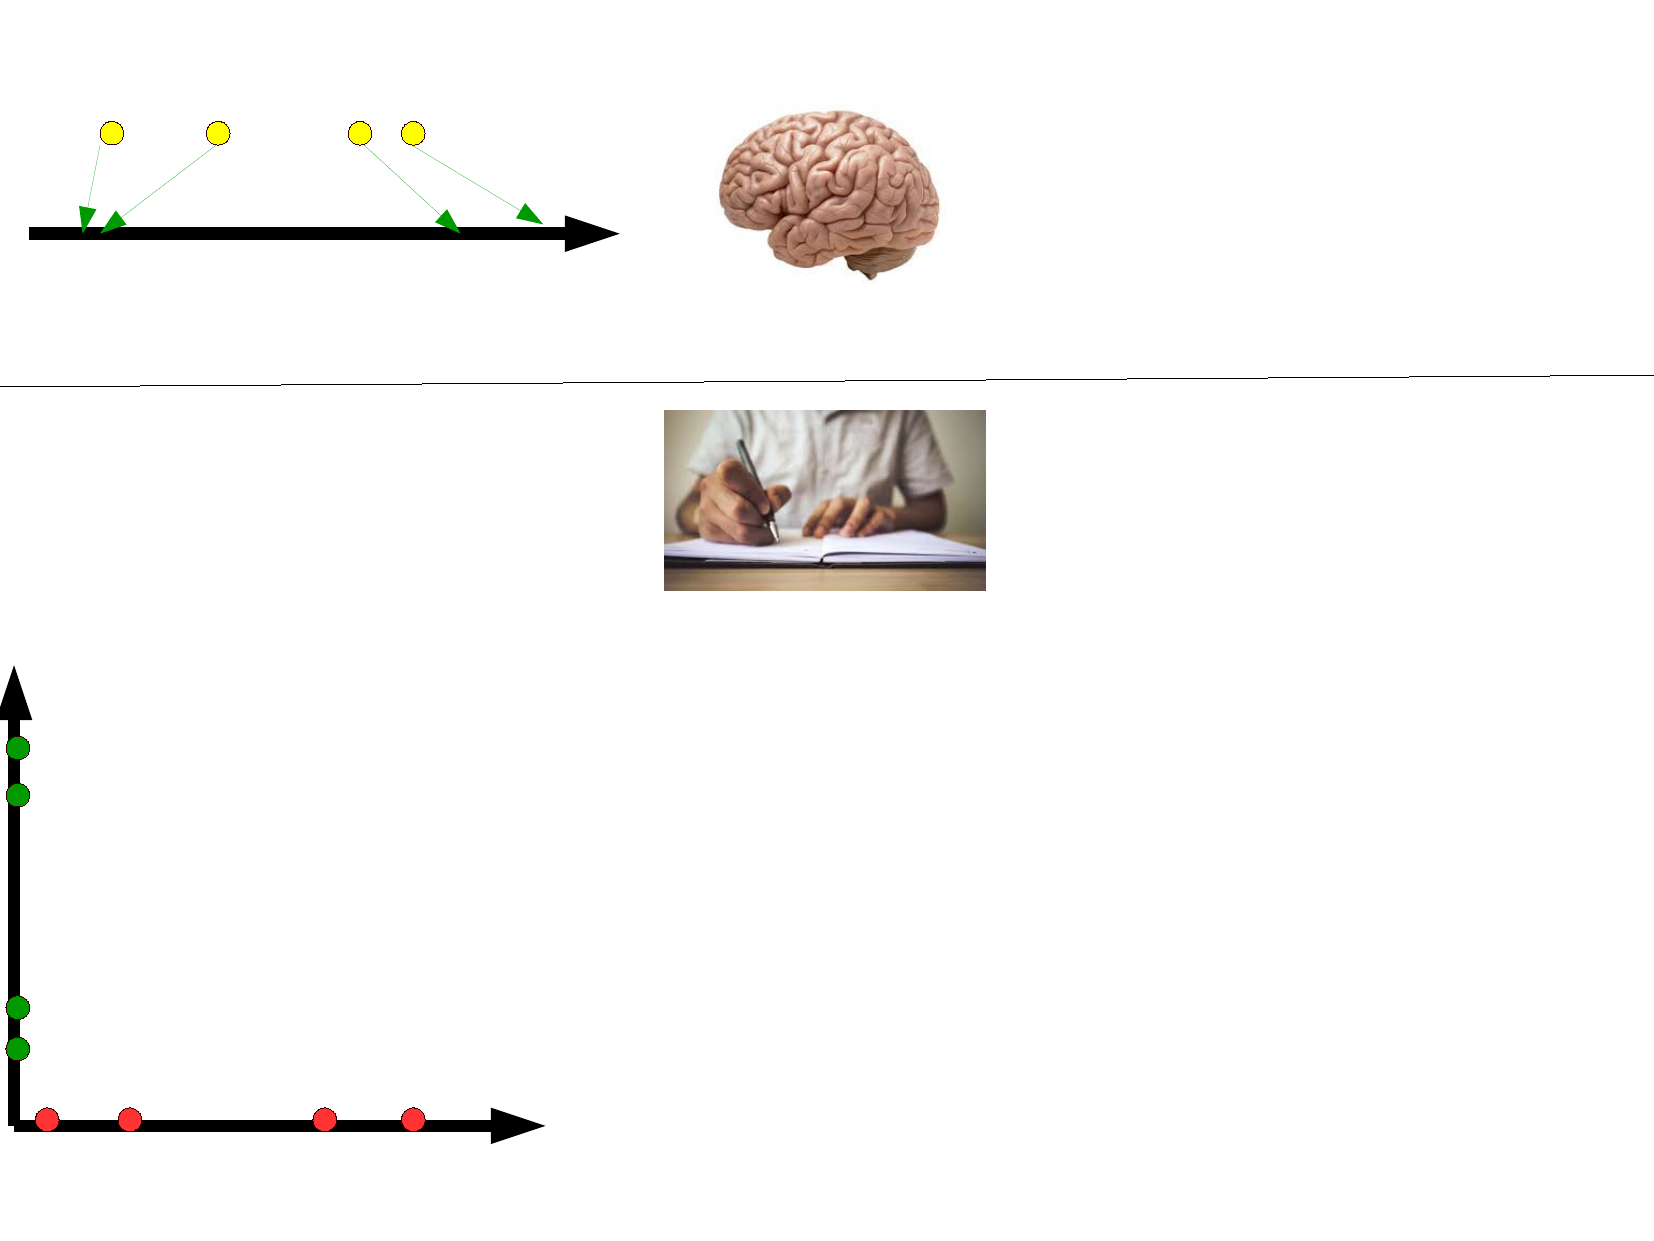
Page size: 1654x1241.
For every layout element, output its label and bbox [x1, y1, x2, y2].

text_box [348, 121, 372, 146]
text_box [100, 121, 124, 145]
text_box [206, 121, 231, 146]
text_box [6, 736, 30, 760]
text_box [401, 1107, 426, 1132]
text_box [5, 1037, 30, 1061]
text_box [118, 1107, 142, 1132]
text_box [6, 783, 30, 807]
text_box [312, 1107, 337, 1132]
picture [673, 103, 995, 284]
text_box [35, 1107, 60, 1132]
text_box [5, 995, 30, 1020]
picture [664, 410, 986, 591]
text_box [401, 121, 426, 146]
